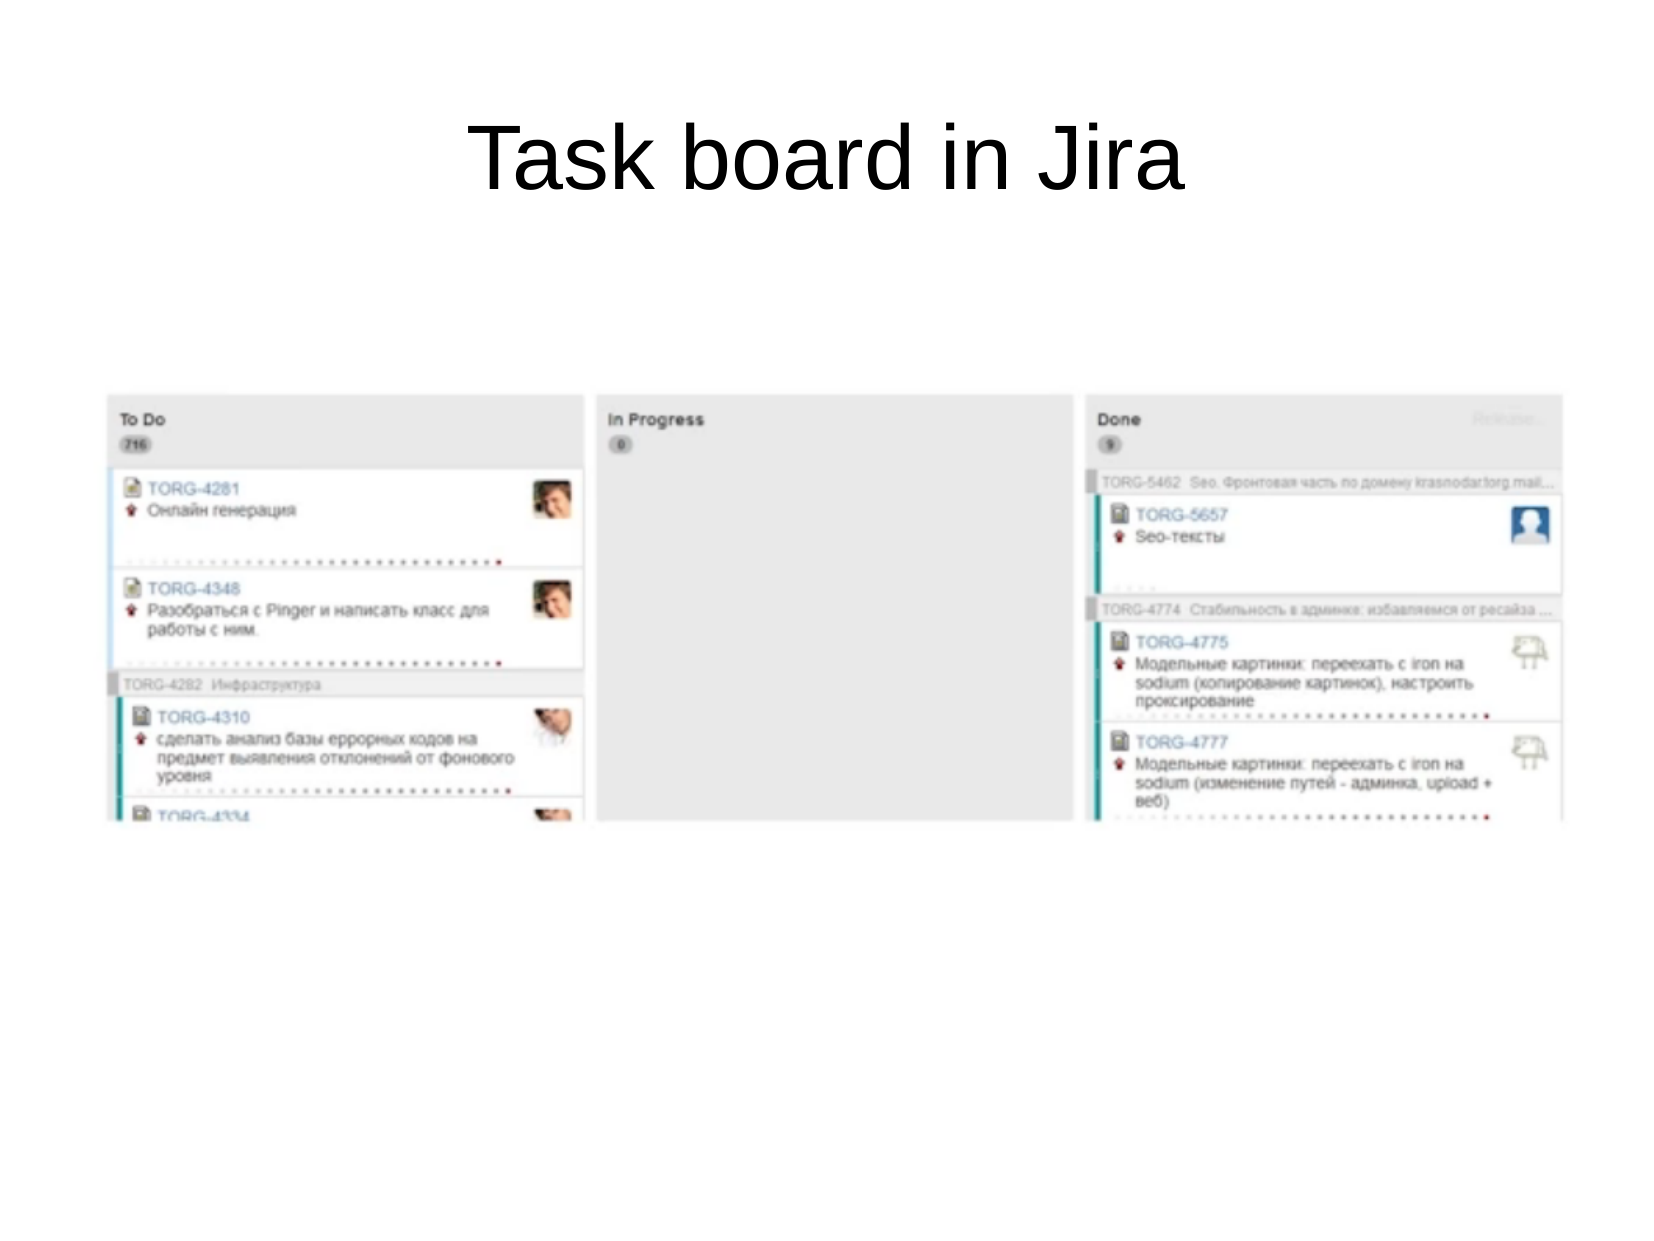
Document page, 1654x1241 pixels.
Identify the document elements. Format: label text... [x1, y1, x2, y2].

title Task board in Jira [82, 49, 1571, 257]
picture [78, 369, 1607, 875]
